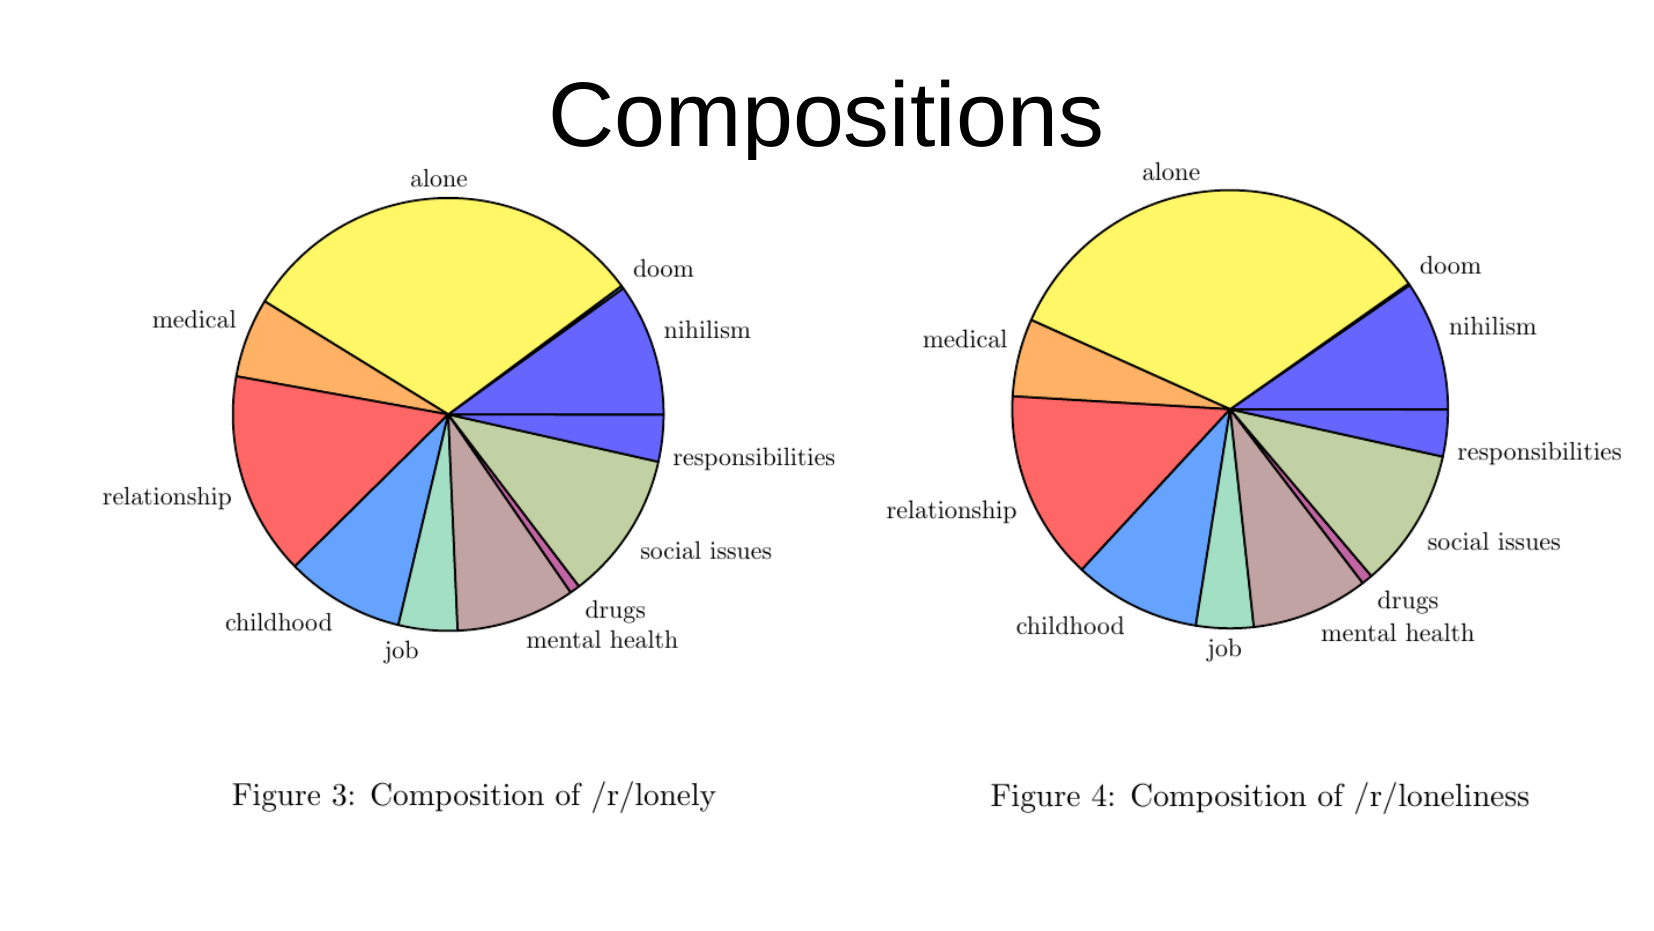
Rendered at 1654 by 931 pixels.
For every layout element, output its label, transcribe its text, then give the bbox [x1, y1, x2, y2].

title Compositions [82, 37, 1571, 160]
picture [82, 152, 1636, 819]
